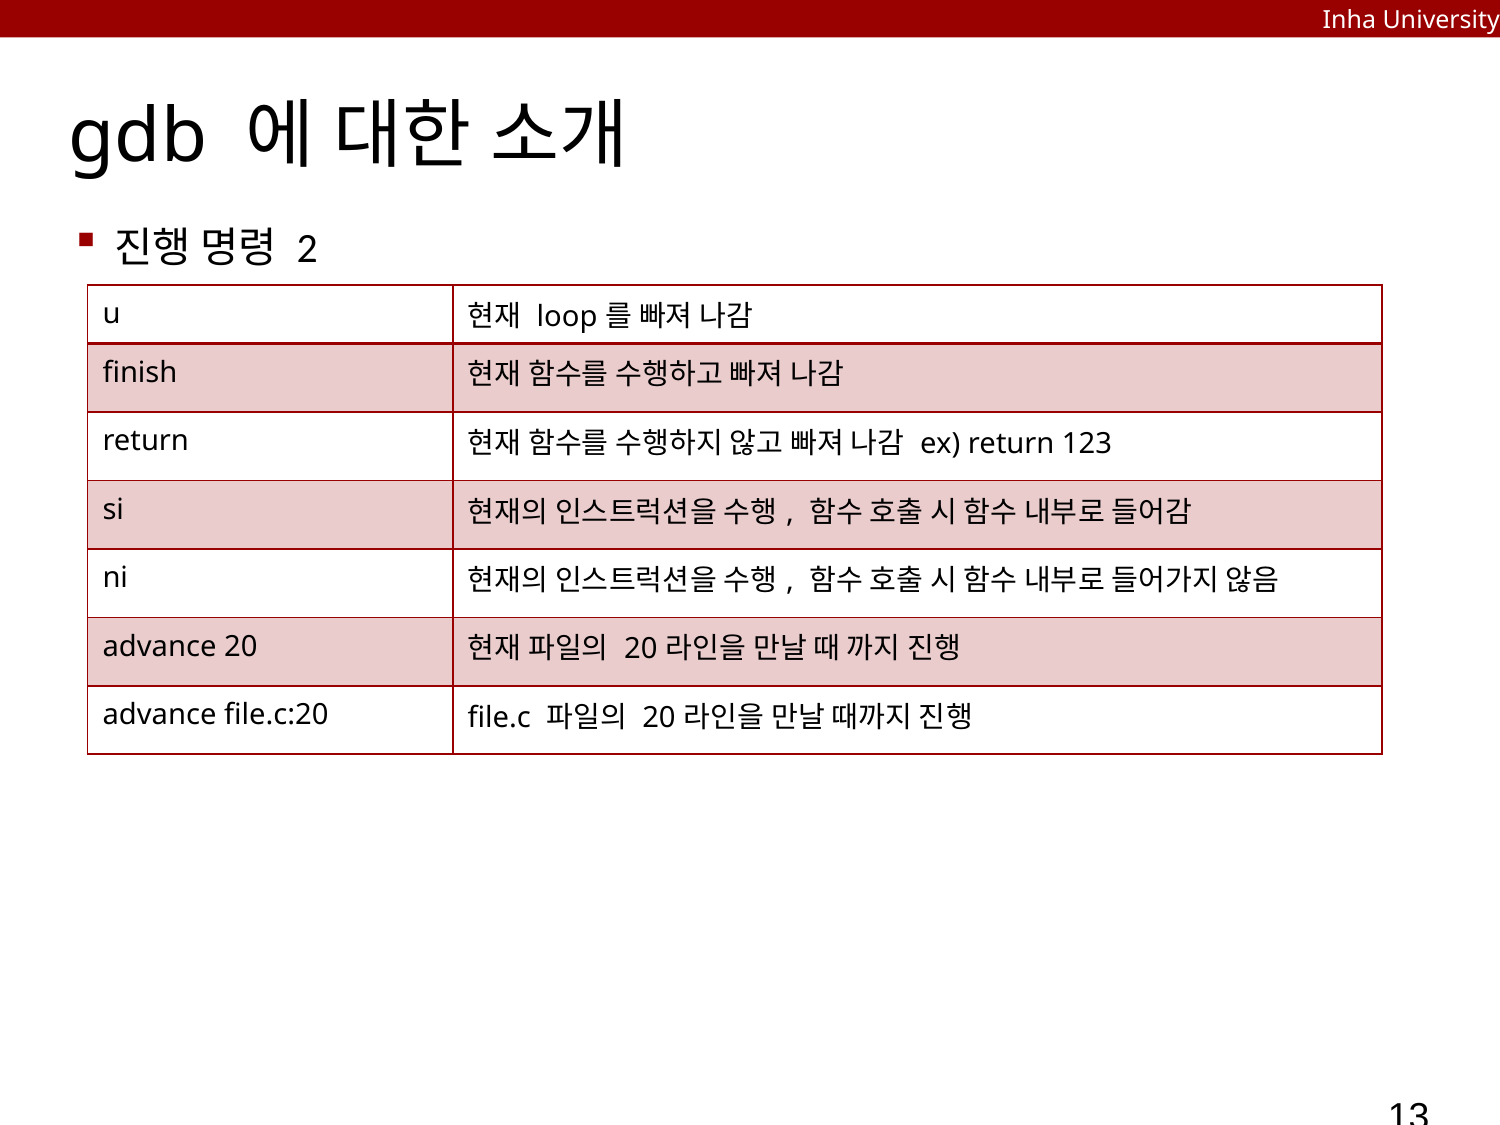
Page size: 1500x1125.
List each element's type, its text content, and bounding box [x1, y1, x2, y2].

table_cell 현재의 인스트럭션을 수행, 함수 호출 시 함수 내부로 들어감 [642, 481, 1381, 548]
title gdb 에 대한 소개 [62, 41, 1438, 221]
table_cell 현재의 인스트럭션을 수행, 함수 호출 시 함수 내부로 들어가지 않음 [642, 550, 1381, 617]
table_cell file.c 파일의 20라인을 만날 때까지 진행 [642, 687, 1381, 753]
table_cell 현재 파일의 20라인을 만날 때 까지 진행 [642, 618, 1381, 685]
table_cell 현재 함수를 수행하고 빠져 나감 [642, 345, 1381, 411]
text_box 진행 명령 2 [23, 214, 642, 1035]
text_box Inha University [1322, 3, 1500, 33]
text_box [0, 0, 1500, 38]
table_header 현재 loop를 빠져 나감 [642, 286, 1381, 342]
table_cell 현재 함수를 수행하지 않고 빠져 나감 ex) return 123 [642, 413, 1381, 480]
